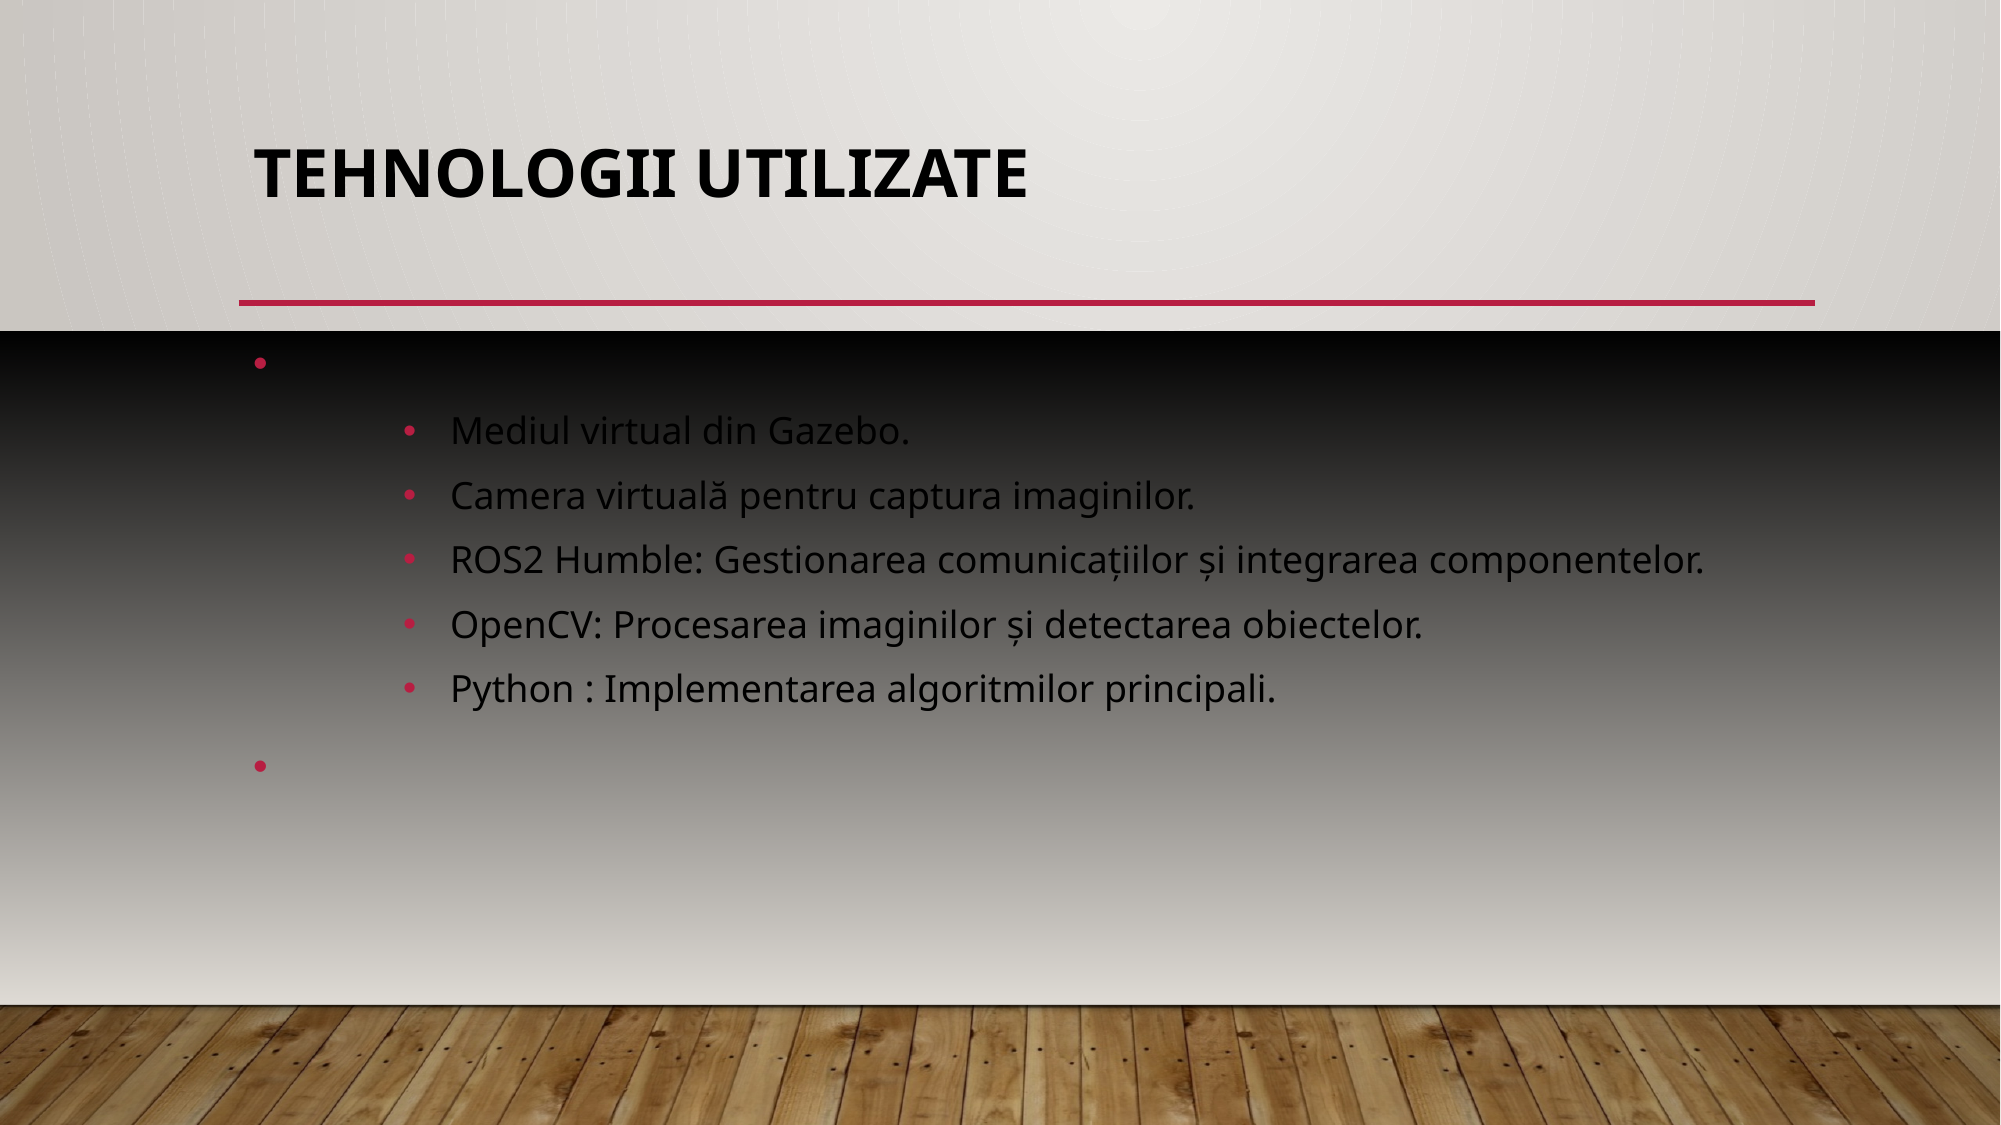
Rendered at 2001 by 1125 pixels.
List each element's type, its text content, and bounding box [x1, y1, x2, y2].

list Mediul virtual din Gazebo. Camera virtuală pentru captura imaginilor. ROS2 Humble: Gestionarea comunicațiilor și integrarea componentelor. OpenCV: Procesarea imaginilor și detectarea obiectelor. Python : Implementarea algoritmilor principali. [238, 330, 1814, 897]
title Tehnologii Utilizate [238, 131, 1814, 305]
